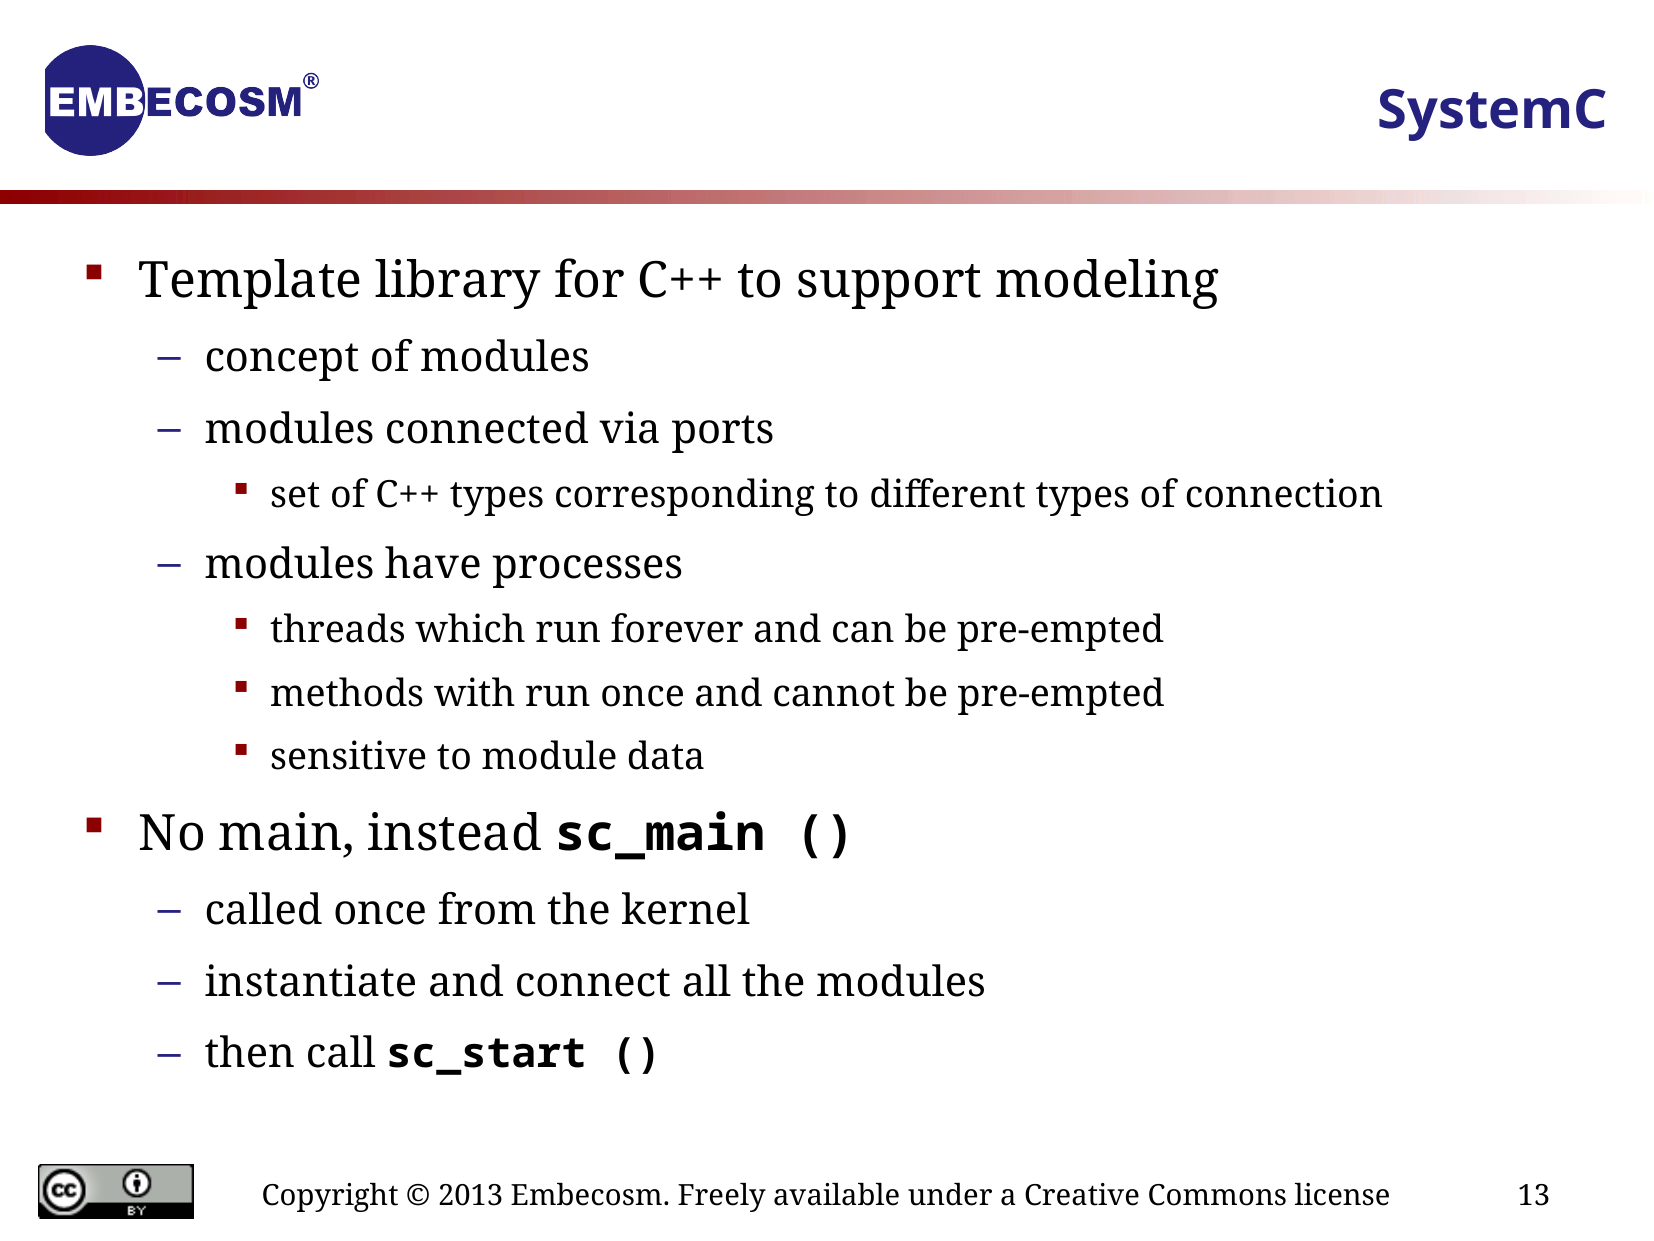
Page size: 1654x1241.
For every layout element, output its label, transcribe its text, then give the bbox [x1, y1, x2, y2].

picture [45, 45, 319, 156]
picture [38, 1164, 194, 1219]
title SystemC [475, 25, 1609, 189]
list Template library for C++ to support modeling concept of modules modules connected via ports set of C++ types corresponding to different types of connection modules have processes threads which run forever and can be pre-empted methods with run once and cannot be pre-empted sensitive to module data No main, instead sc_main () called once from the kernel instantiate and connect all the modules then call sc_start () [82, 243, 1572, 1108]
picture [0, 190, 1654, 204]
